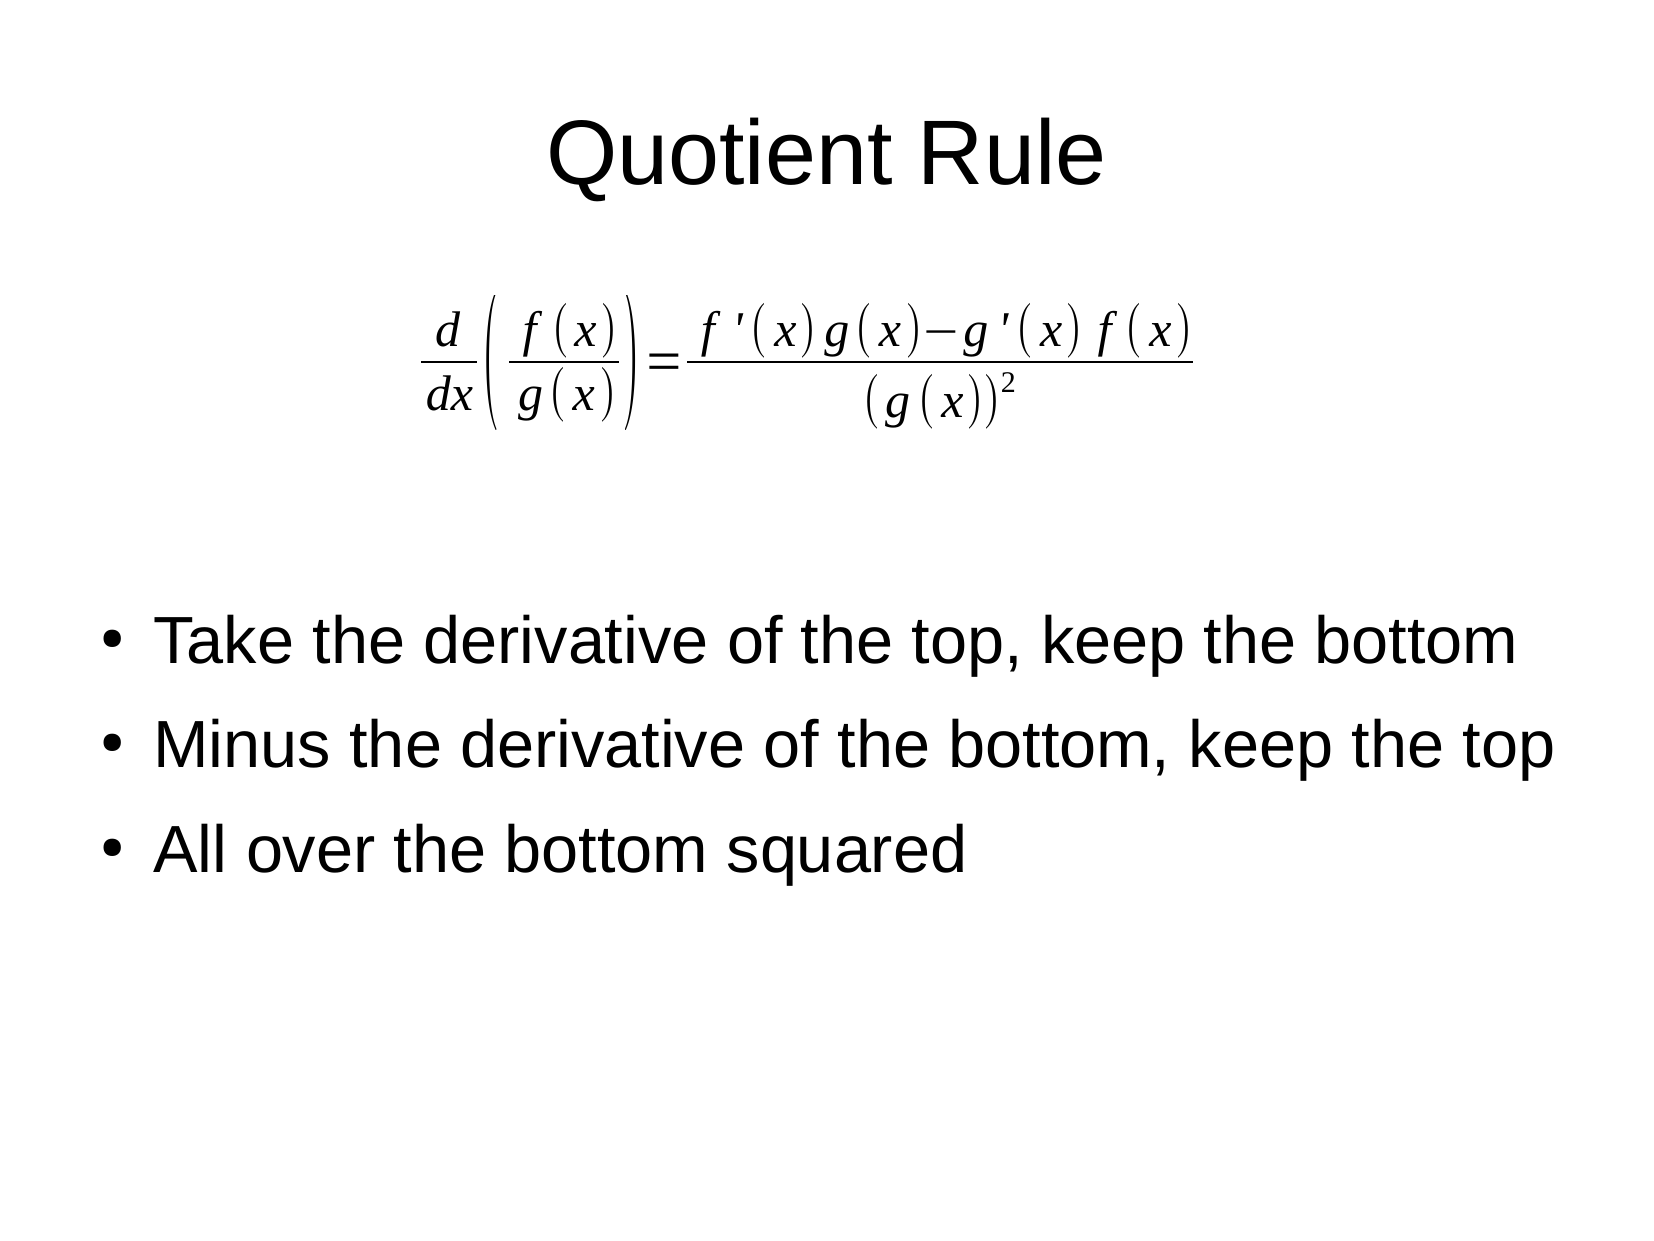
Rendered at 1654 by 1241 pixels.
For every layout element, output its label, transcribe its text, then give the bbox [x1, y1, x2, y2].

list Take the derivative of the top, keep the bottom Minus the derivative of the bottom, keep the top All over the bottom squared [82, 290, 1571, 1109]
chart [413, 295, 1202, 430]
title Quotient Rule [82, 49, 1571, 257]
